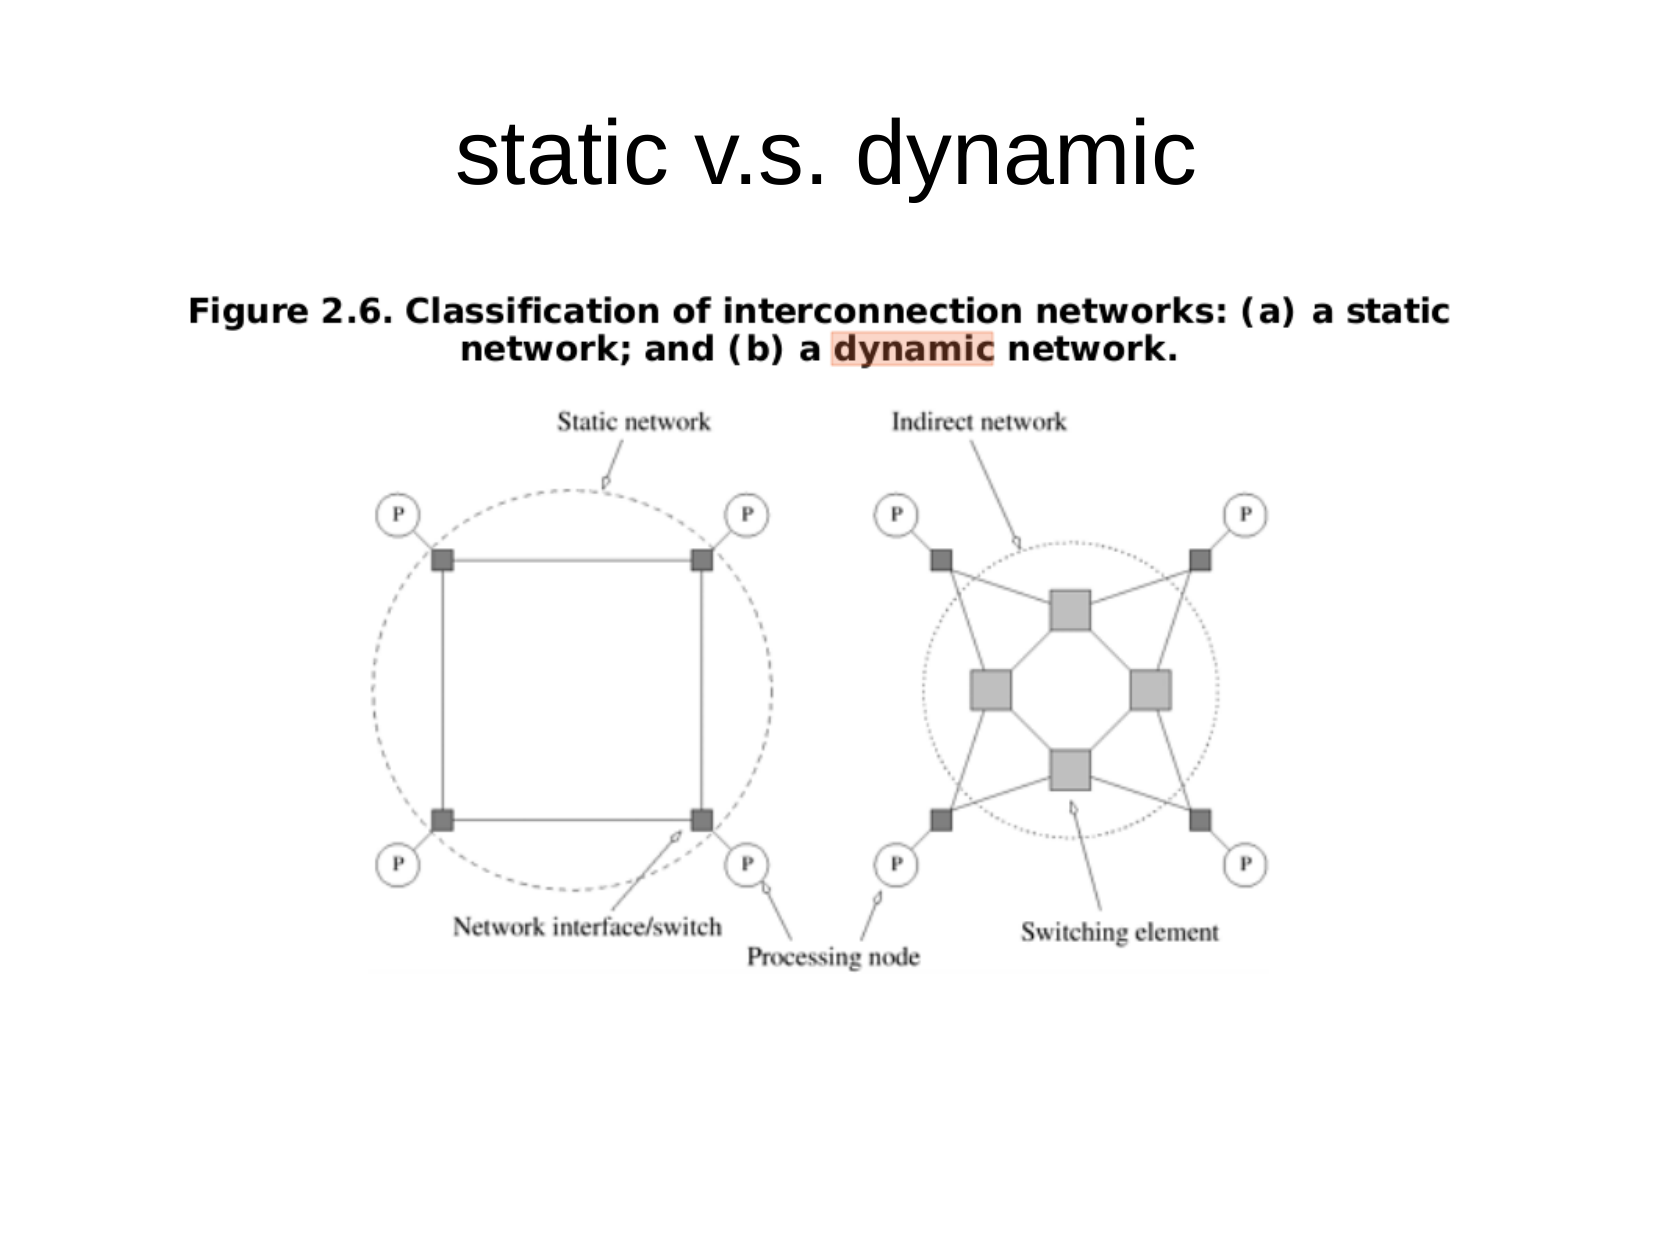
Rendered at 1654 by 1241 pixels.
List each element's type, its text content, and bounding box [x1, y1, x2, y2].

picture [180, 284, 1462, 978]
title static v.s. dynamic [82, 49, 1571, 257]
